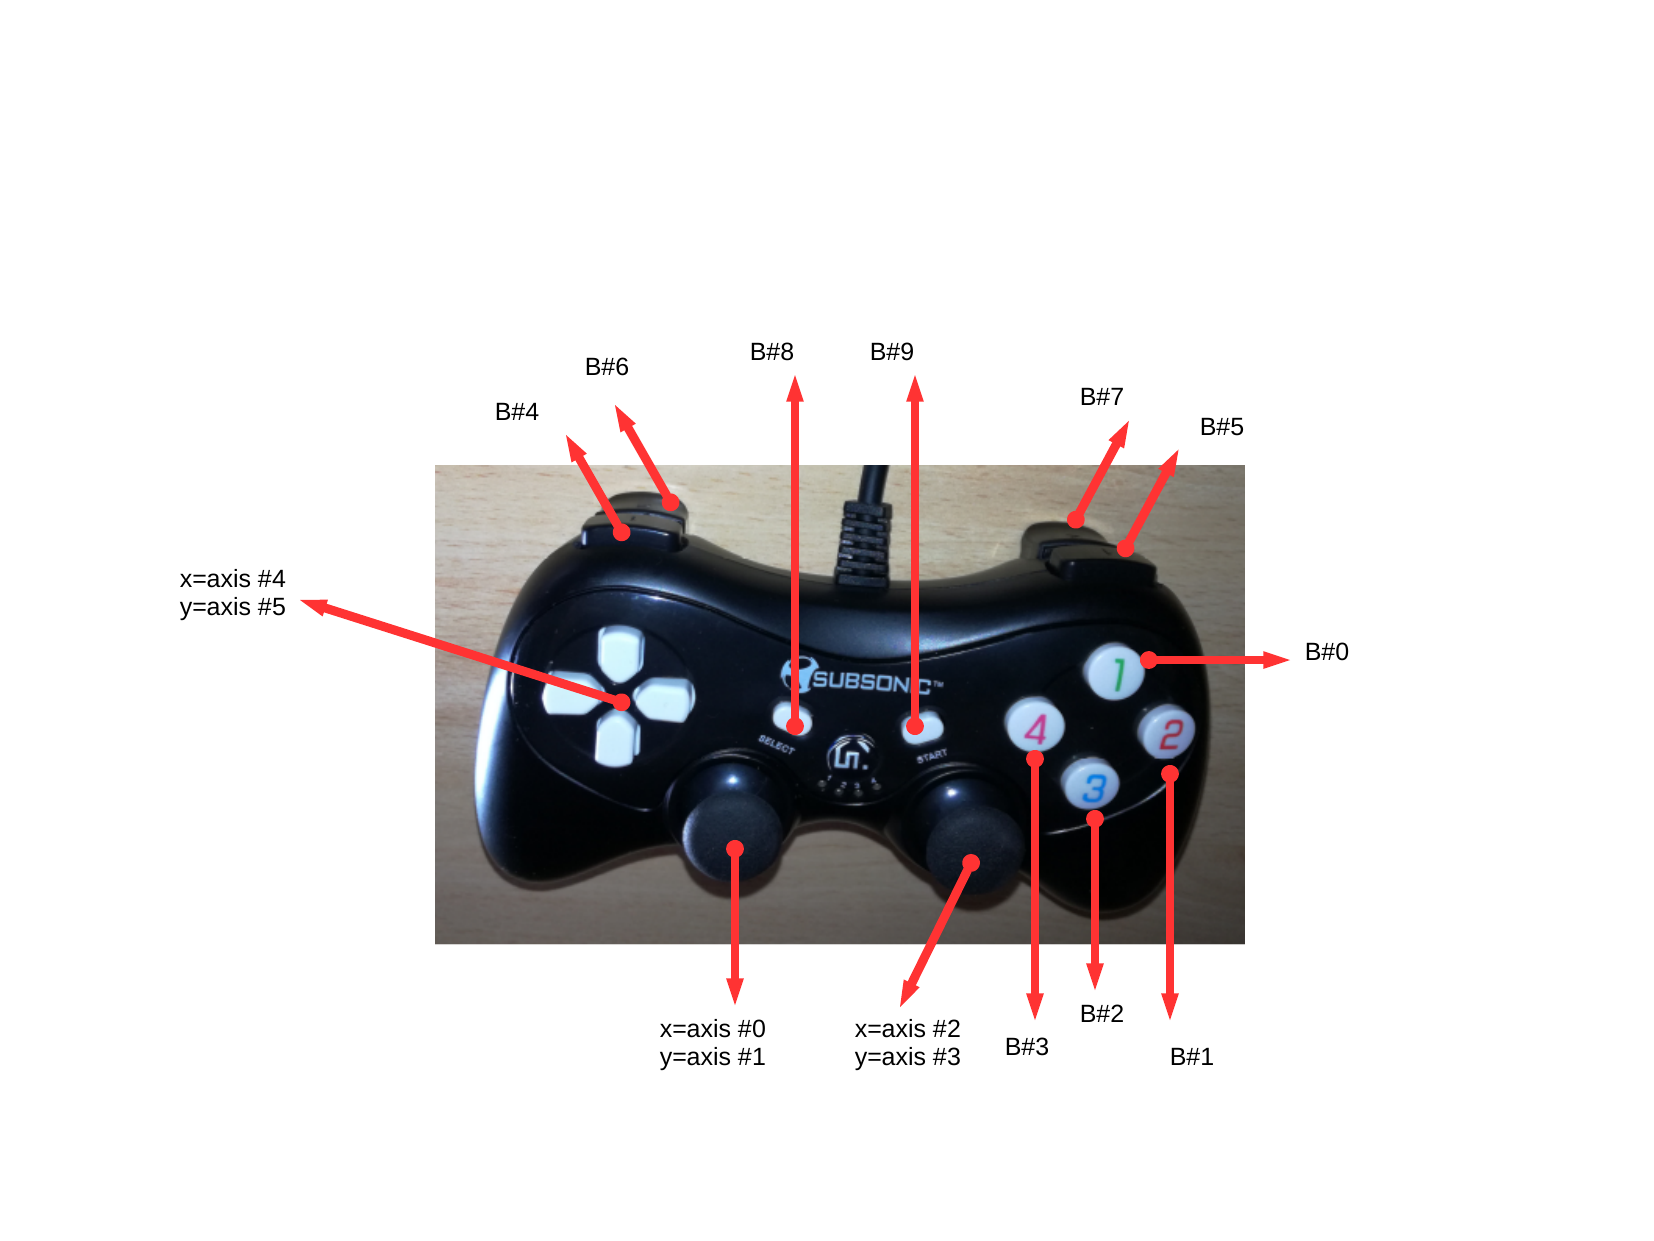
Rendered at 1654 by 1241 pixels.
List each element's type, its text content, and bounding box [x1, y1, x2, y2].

picture [435, 465, 1245, 946]
text_box B#5 [1185, 405, 1306, 451]
text_box B#6 [570, 345, 691, 391]
text_box B#0 [1290, 630, 1411, 676]
text_box B#7 [1065, 375, 1186, 421]
text_box B#4 [480, 390, 601, 436]
text_box B#8 [735, 330, 855, 376]
text_box B#2 [1065, 992, 1186, 1036]
text_box x=axis #4 y=axis #5 [165, 557, 316, 684]
text_box B#1 [1155, 1035, 1276, 1078]
text_box B#3 [990, 1025, 1111, 1069]
text_box x=axis #0 y=axis #1 [645, 1007, 811, 1078]
text_box B#9 [855, 330, 976, 376]
text_box x=axis #2 y=axis #3 [840, 1007, 1006, 1081]
